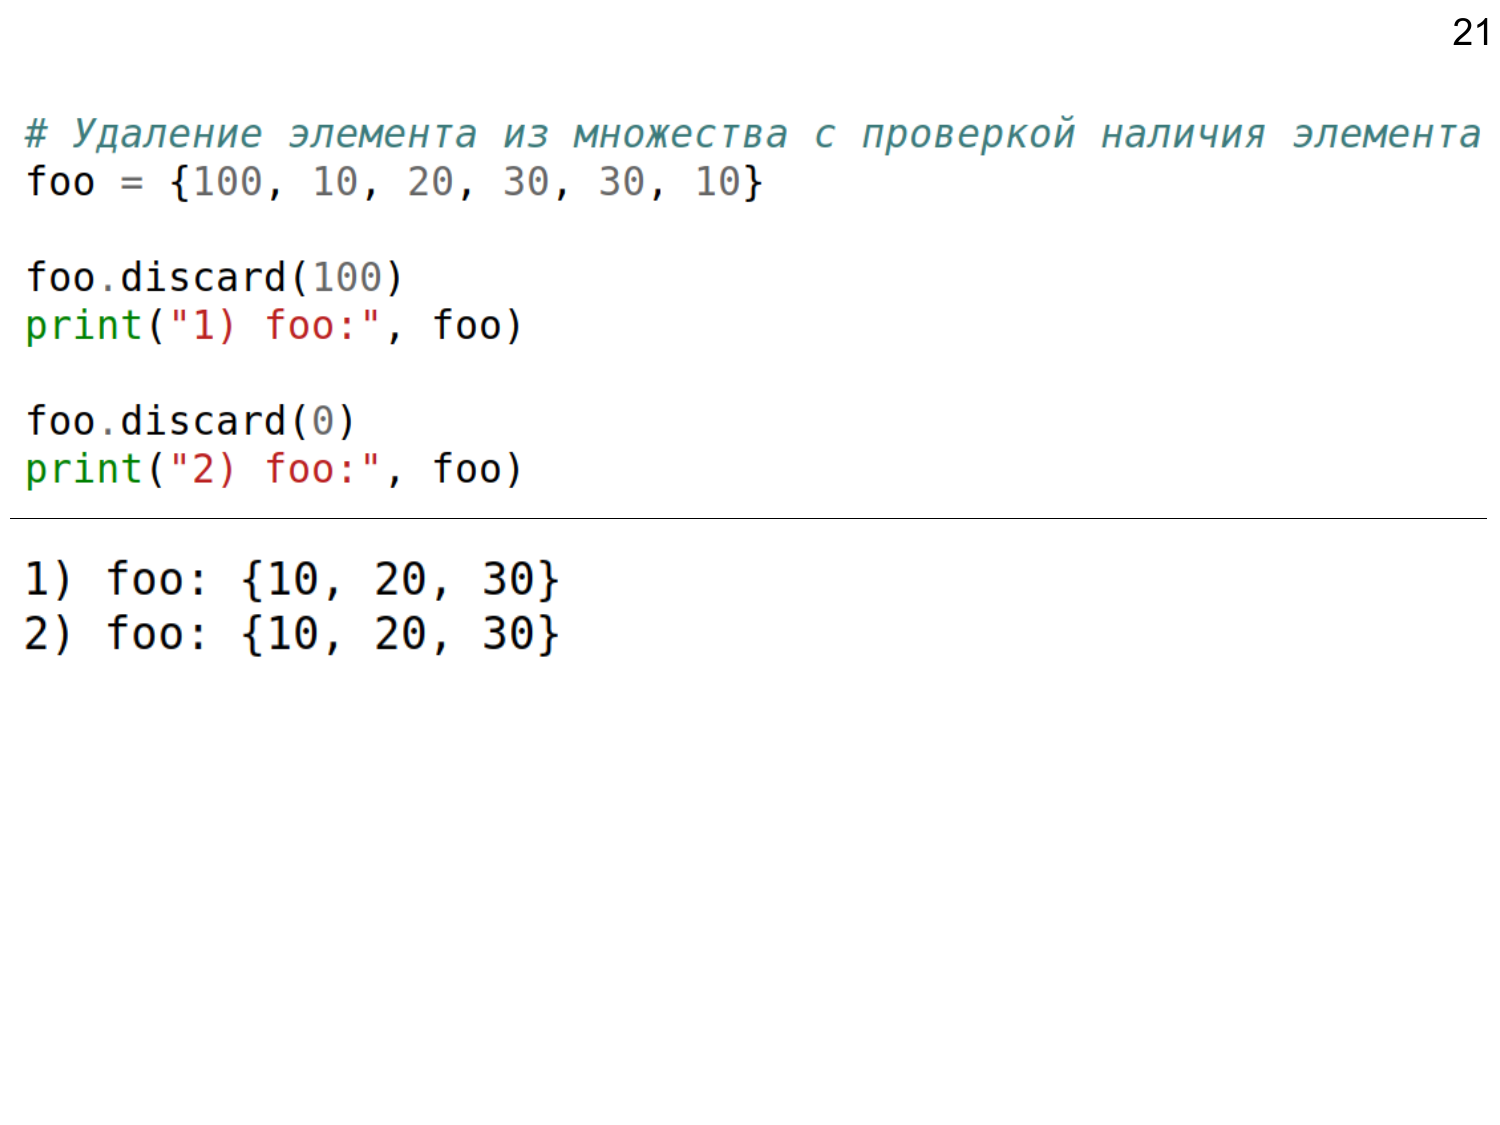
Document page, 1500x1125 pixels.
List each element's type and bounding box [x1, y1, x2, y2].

picture [15, 109, 1488, 500]
picture [14, 545, 567, 672]
